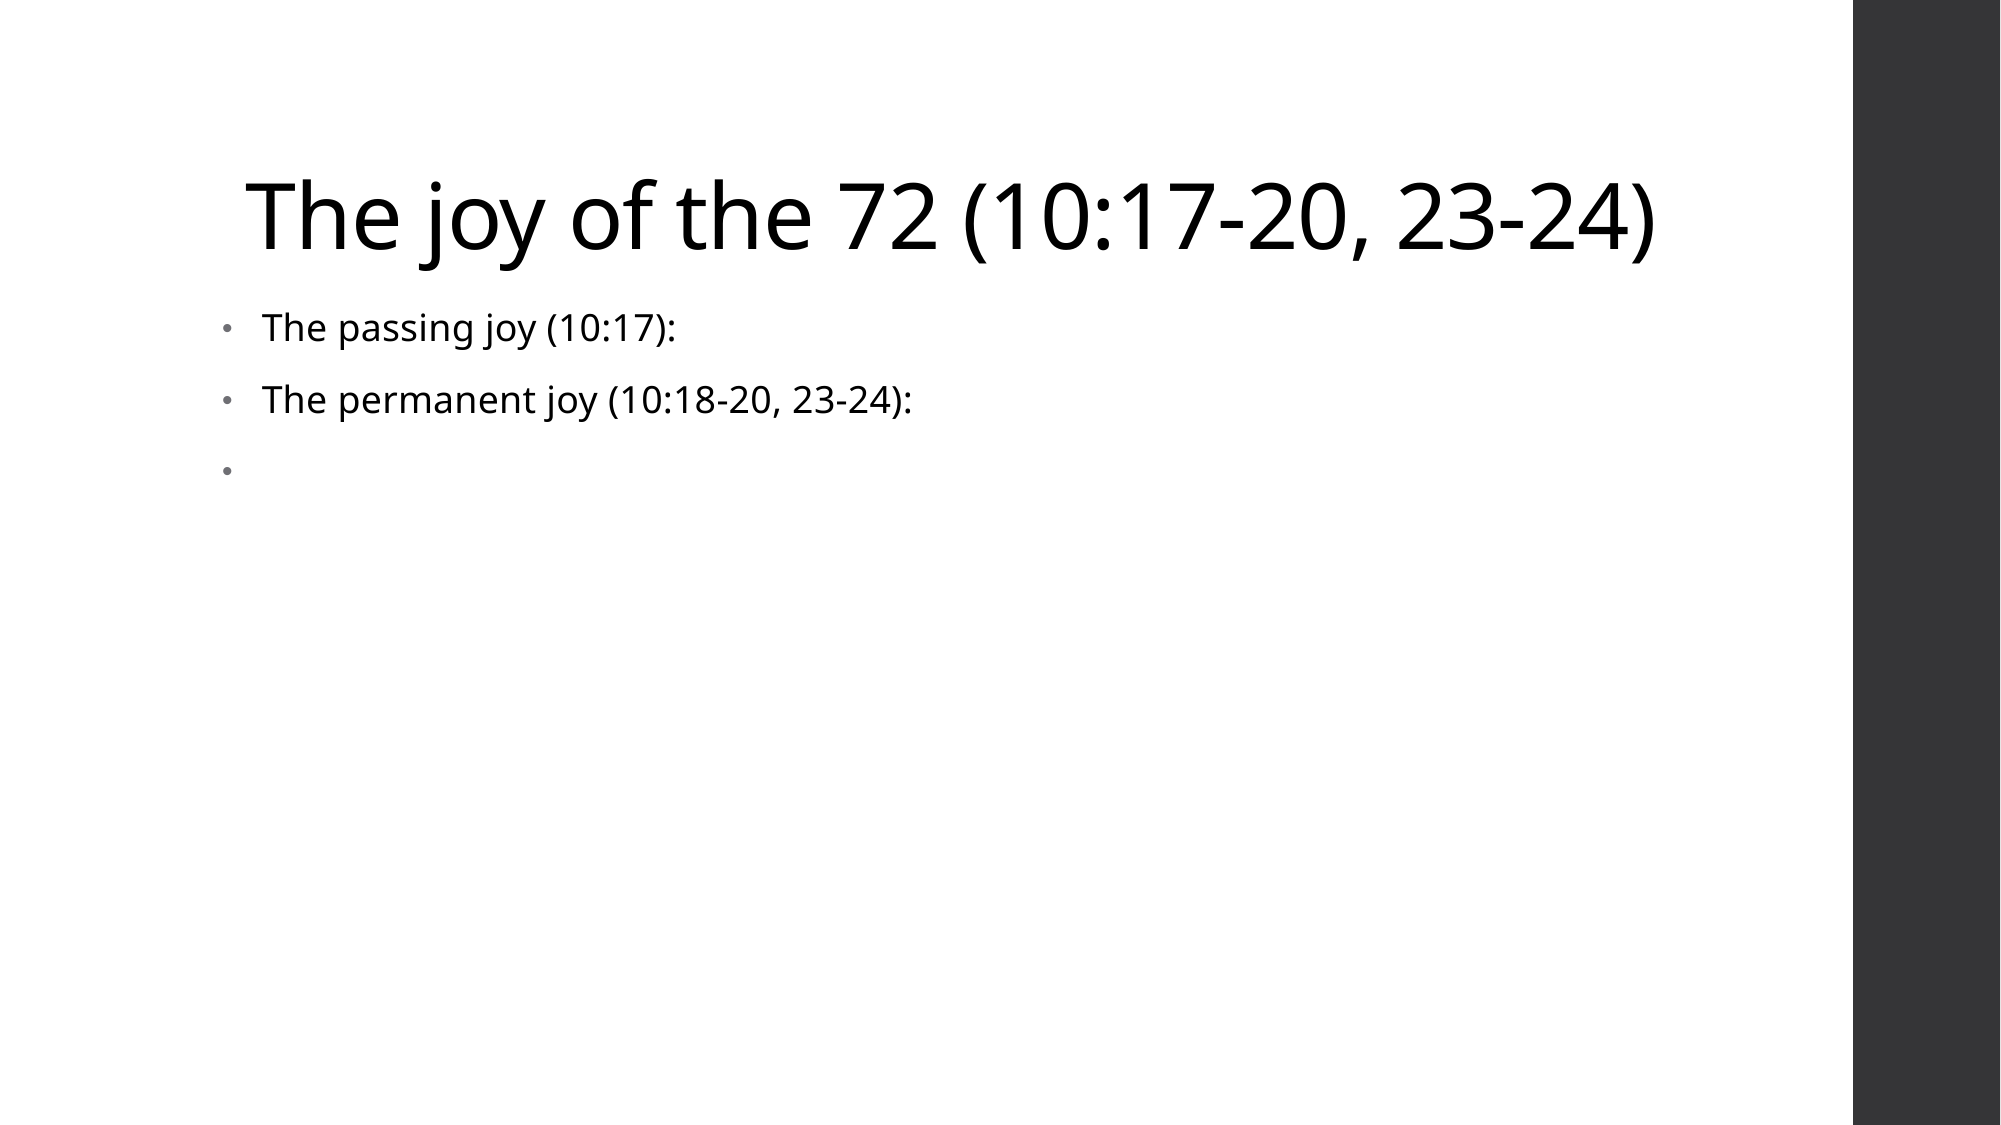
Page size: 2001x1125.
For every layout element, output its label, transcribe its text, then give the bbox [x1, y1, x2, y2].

title The joy of the 72 (10:17-20, 23-24) [206, 60, 1797, 278]
list The passing joy (10:17): The permanent joy (10:18-20, 23-24): [206, 299, 1617, 1014]
